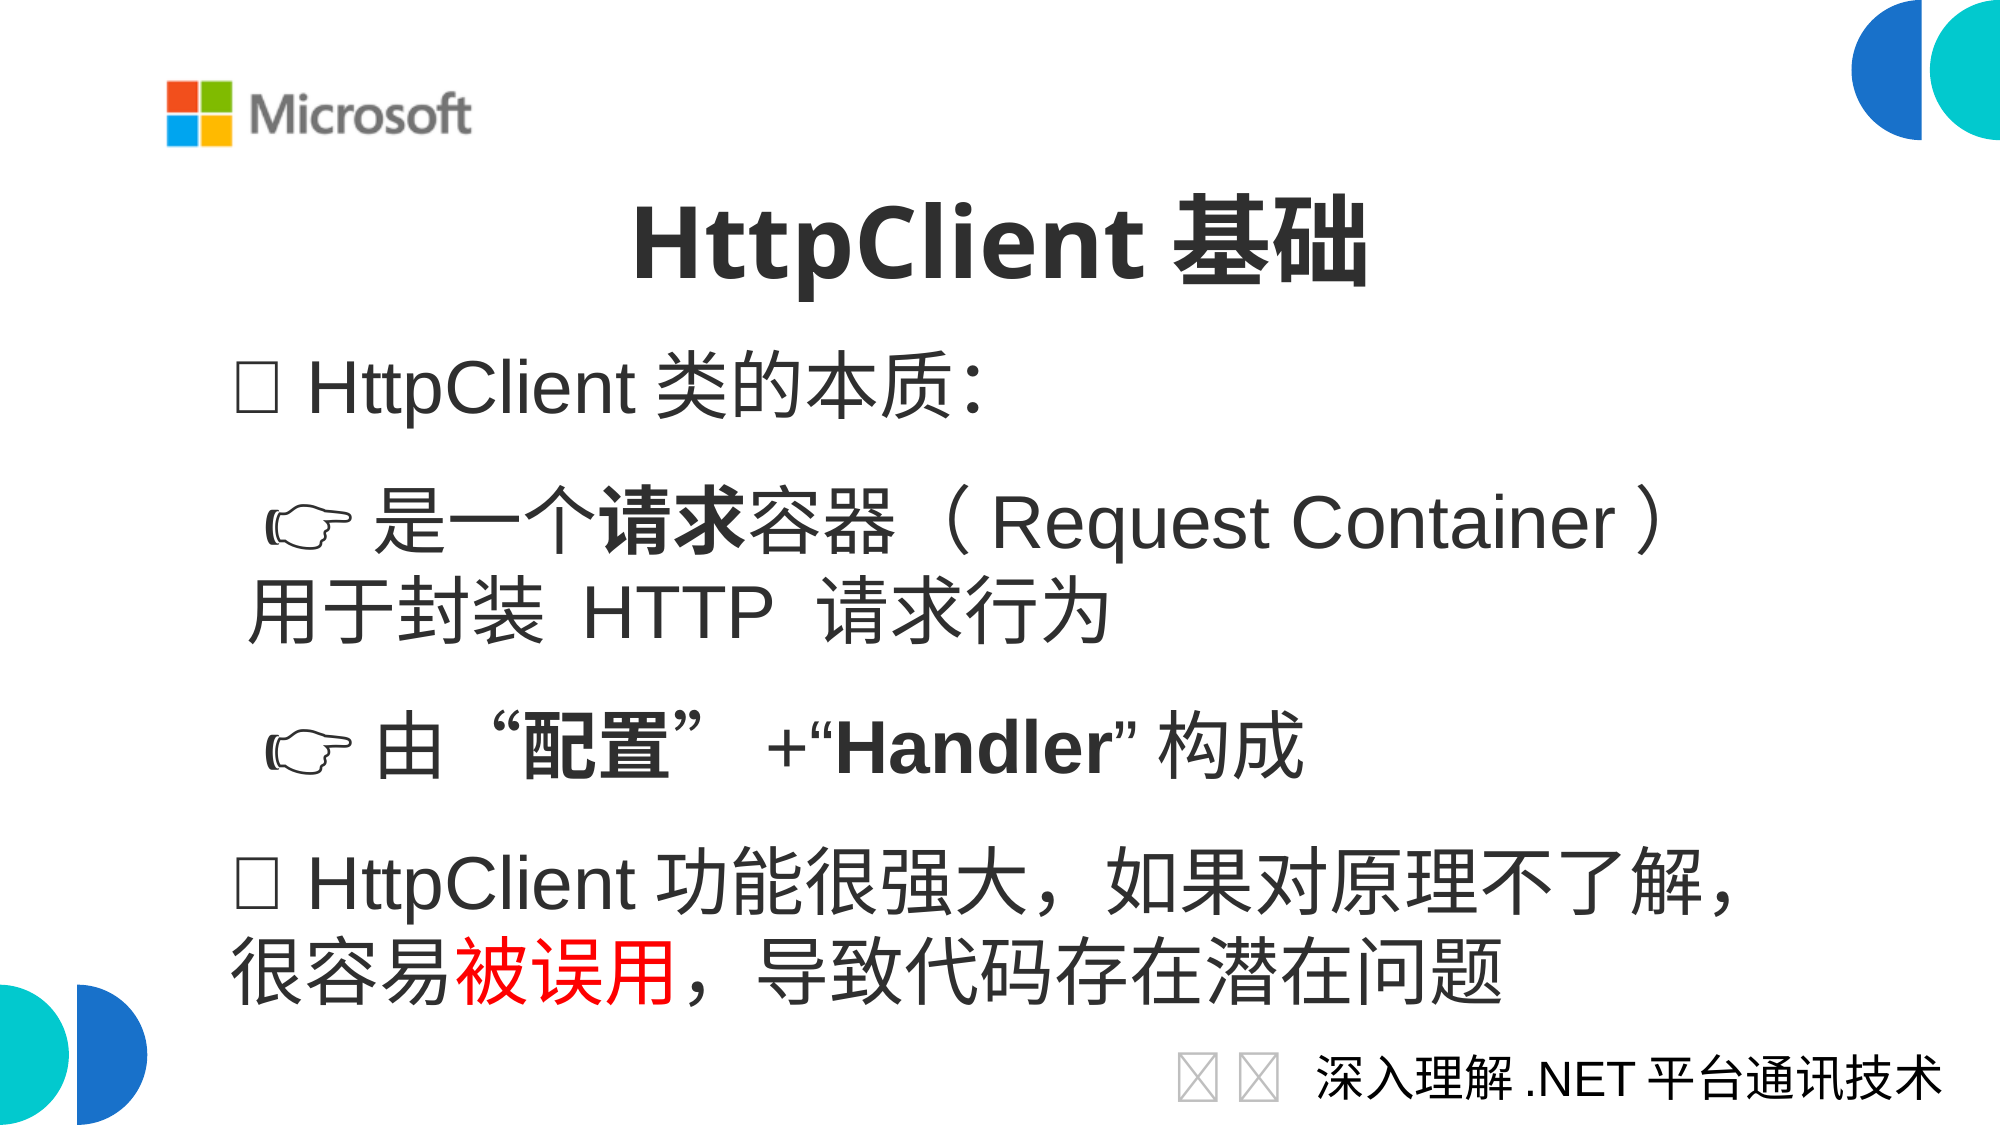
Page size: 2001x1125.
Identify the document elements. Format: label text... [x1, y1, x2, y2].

title HttpClient基础 [138, 145, 1862, 332]
text_box 🚀 HttpClient类的本质： 👉是一个请求容器（Request Container） 用于封装 HTTP 请求行为 👉由“配置”+“Handler”构成 🚀 HttpClient功能很强大，如果对原理不了解，很容易被误用，导致代码存在潜在问题 [278, 507, 349, 544]
text_box 🚀 HttpClient类的本质： 👉是一个请求容器（Request Container） 用于封装 HTTP 请求行为 👉由“配置”+“Handler”构成 🚀 HttpClient功能很强大，如果对原理不了解，很容易被误用，导致代码存在潜在问题 [215, 330, 1802, 544]
picture [85, 41, 552, 189]
subtitle 🚀 🚀 深入理解.NET平台通讯技术 [1173, 1046, 1952, 1107]
